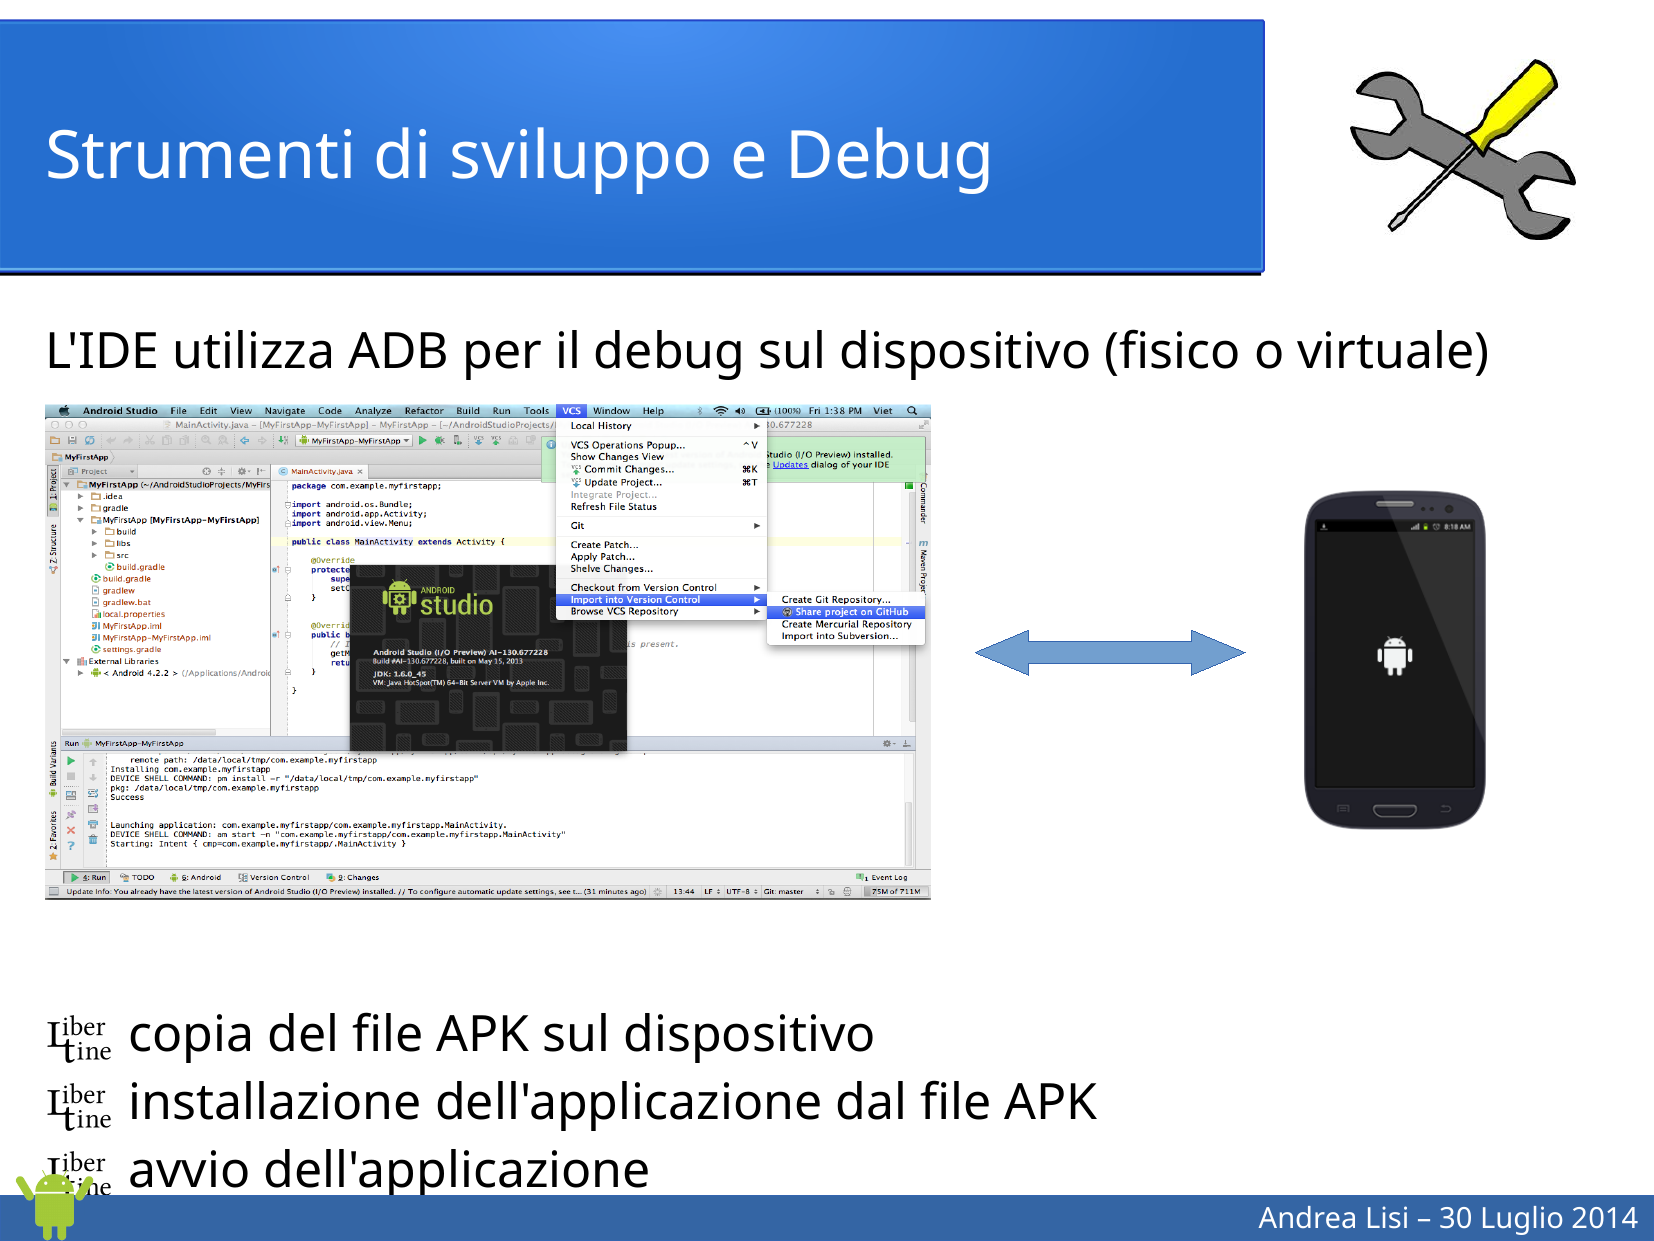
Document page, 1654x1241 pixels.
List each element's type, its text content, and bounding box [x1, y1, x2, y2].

picture [45, 404, 931, 901]
picture [9, 1167, 100, 1241]
text_box [975, 630, 1246, 676]
text_box L'IDE utilizza ADB per il debug sul dispositivo (fisico o virtuale)  copia del file APK sul dispositivo  installazione dell'applicazione dal file APK  avvio dell'applicazione [45, 315, 1621, 1180]
picture [1290, 479, 1500, 841]
title Strumenti di sviluppo e Debug [45, 49, 1250, 257]
picture [1350, 59, 1576, 241]
text_box Andrea Lisi – 30 Luglio 2014 [100, 1195, 1654, 1241]
